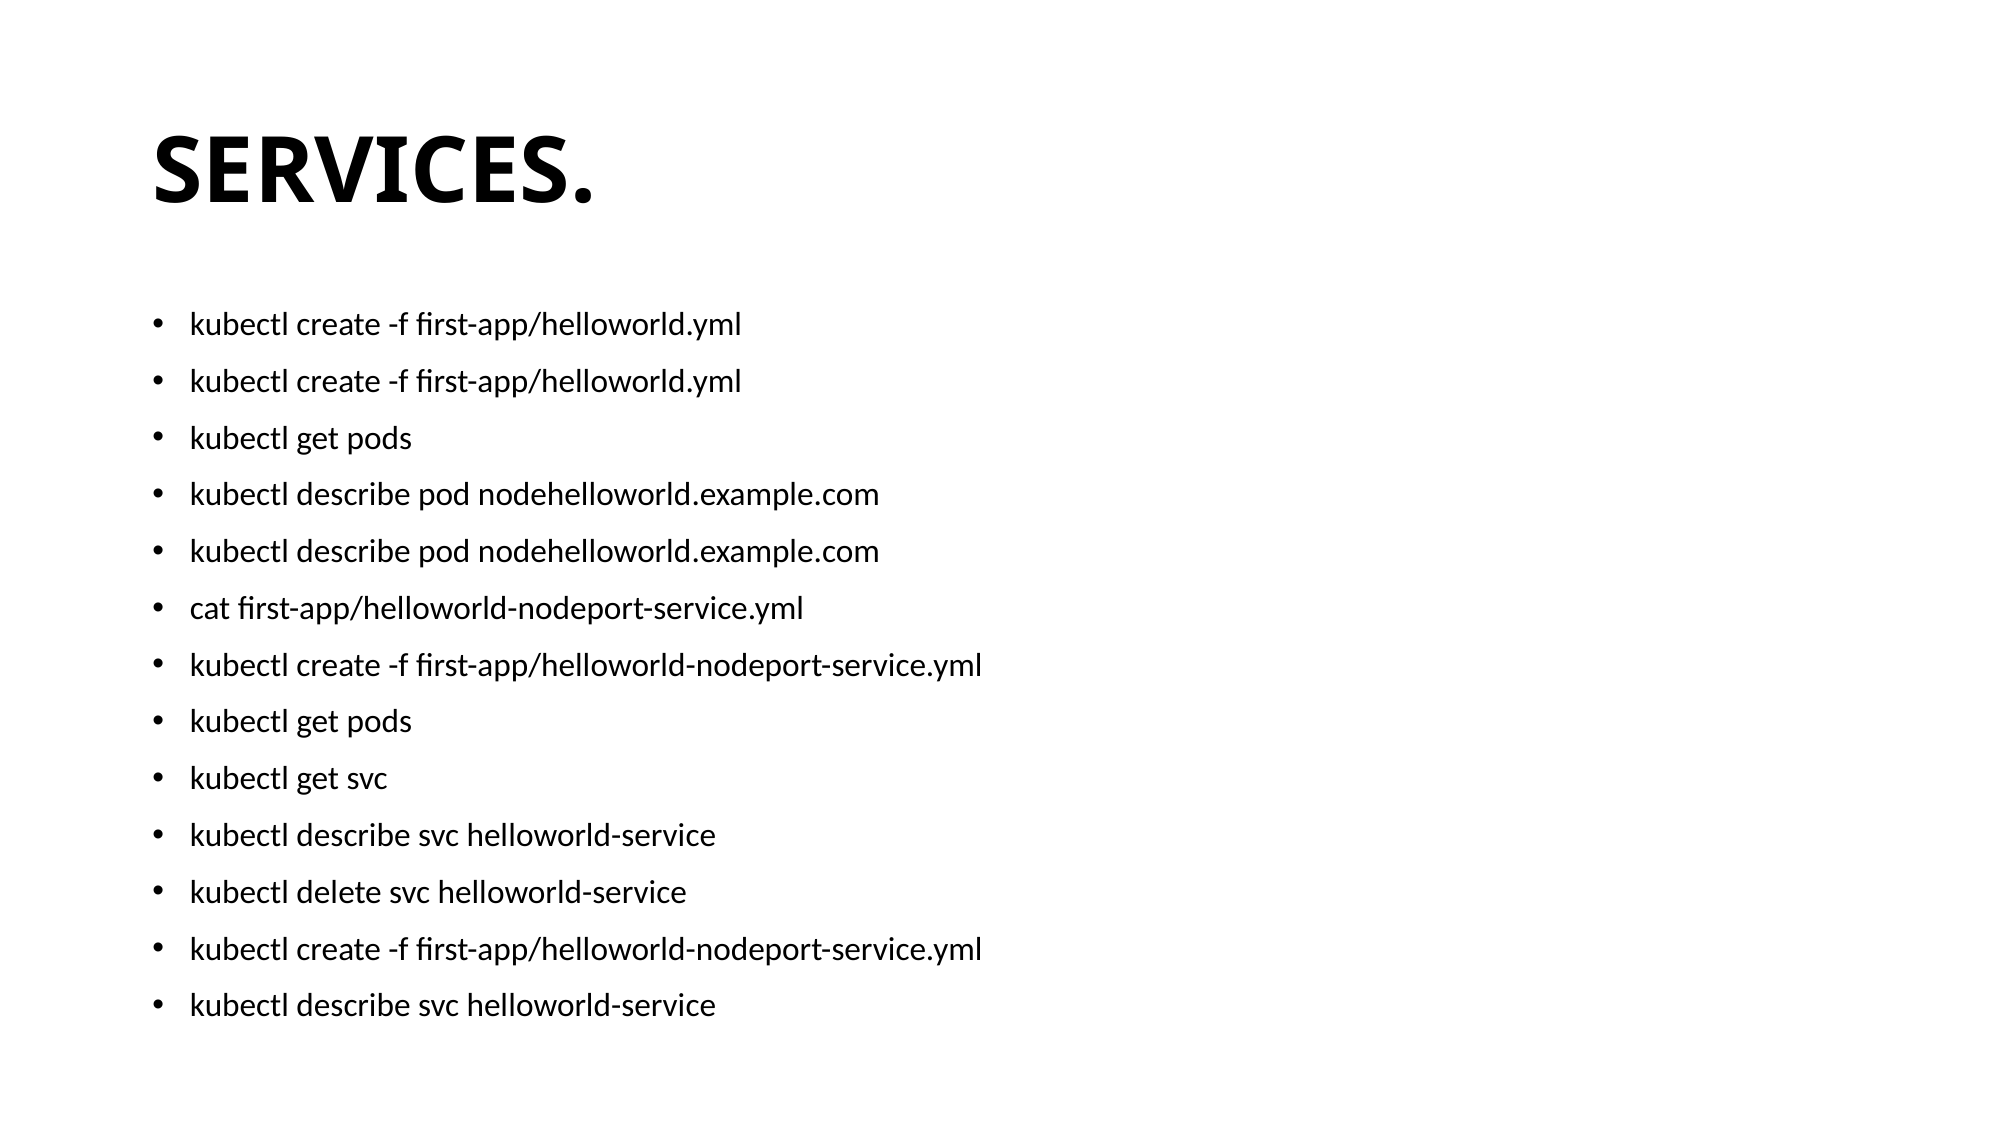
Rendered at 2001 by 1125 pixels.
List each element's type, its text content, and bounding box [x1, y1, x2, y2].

list kubectl create -f first-app/helloworld.yml kubectl create -f first-app/helloworld.yml kubectl get pods kubectl describe pod nodehelloworld.example.com kubectl describe pod nodehelloworld.example.com cat first-app/helloworld-nodeport-service.yml kubectl create -f first-app/helloworld-nodeport-service.yml kubectl get pods kubectl get svc kubectl describe svc helloworld-service kubectl delete svc helloworld-service kubectl create -f first-app/helloworld-nodeport-service.yml kubectl describe svc helloworld-service [137, 299, 1863, 1014]
title SERVICES. [137, 59, 1863, 278]
